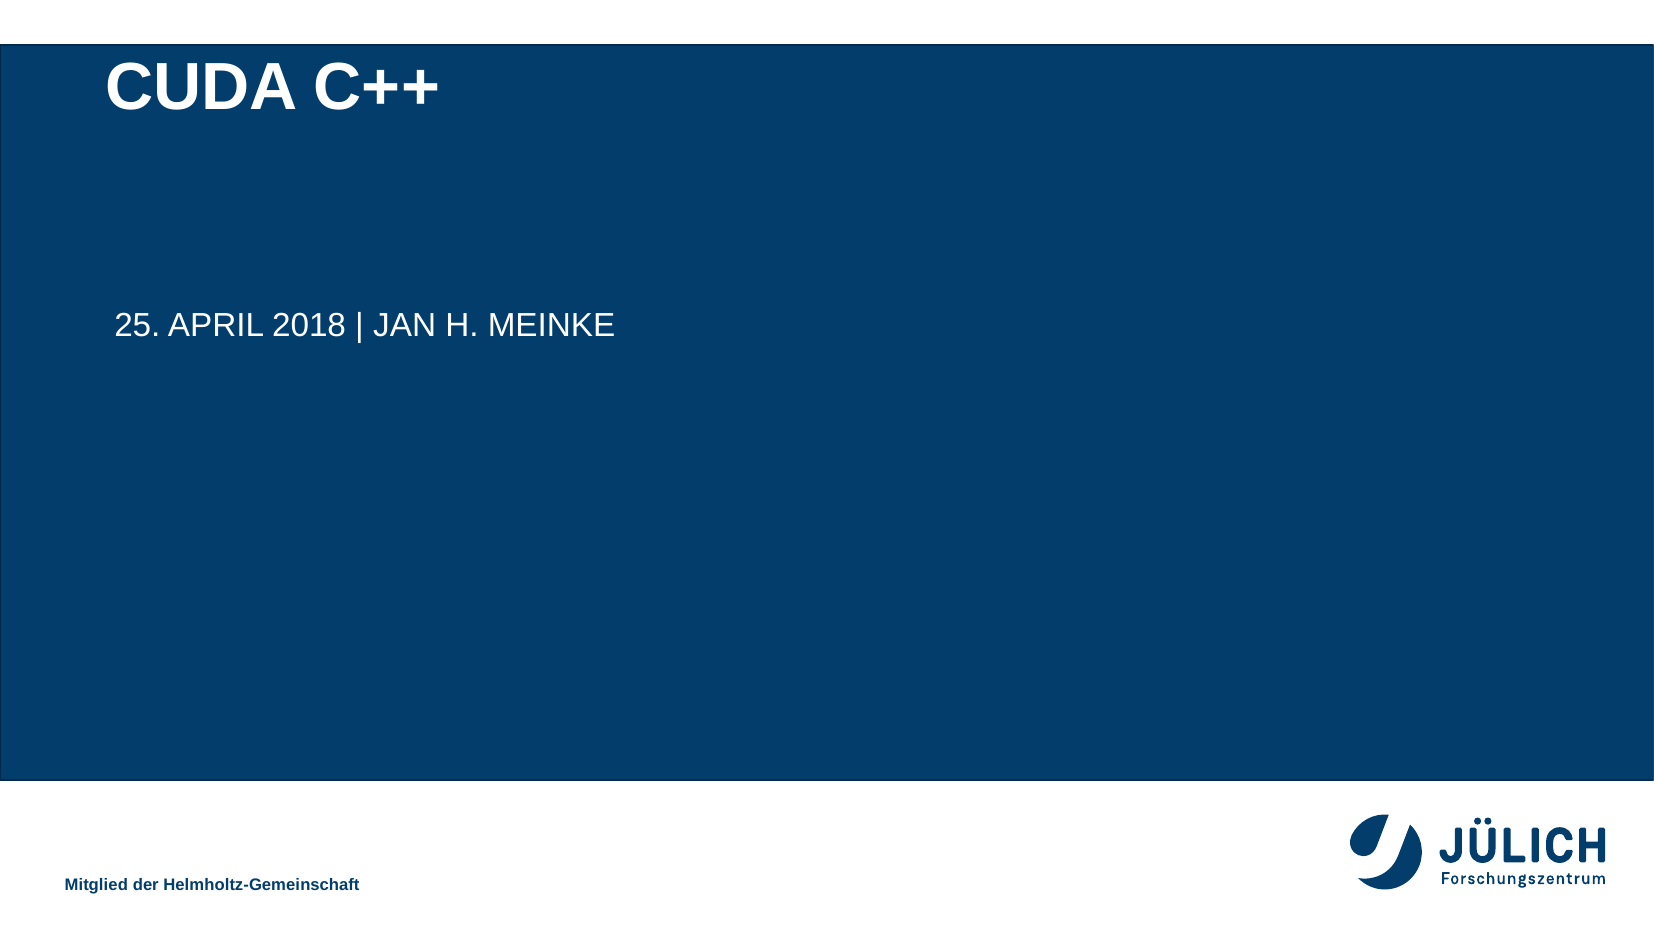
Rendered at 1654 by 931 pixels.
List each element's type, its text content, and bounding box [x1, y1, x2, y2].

text_box 25. APRIL 2018 | JAN H. MEINKE [99, 298, 745, 398]
title CUDA C++ [105, 48, 1519, 205]
